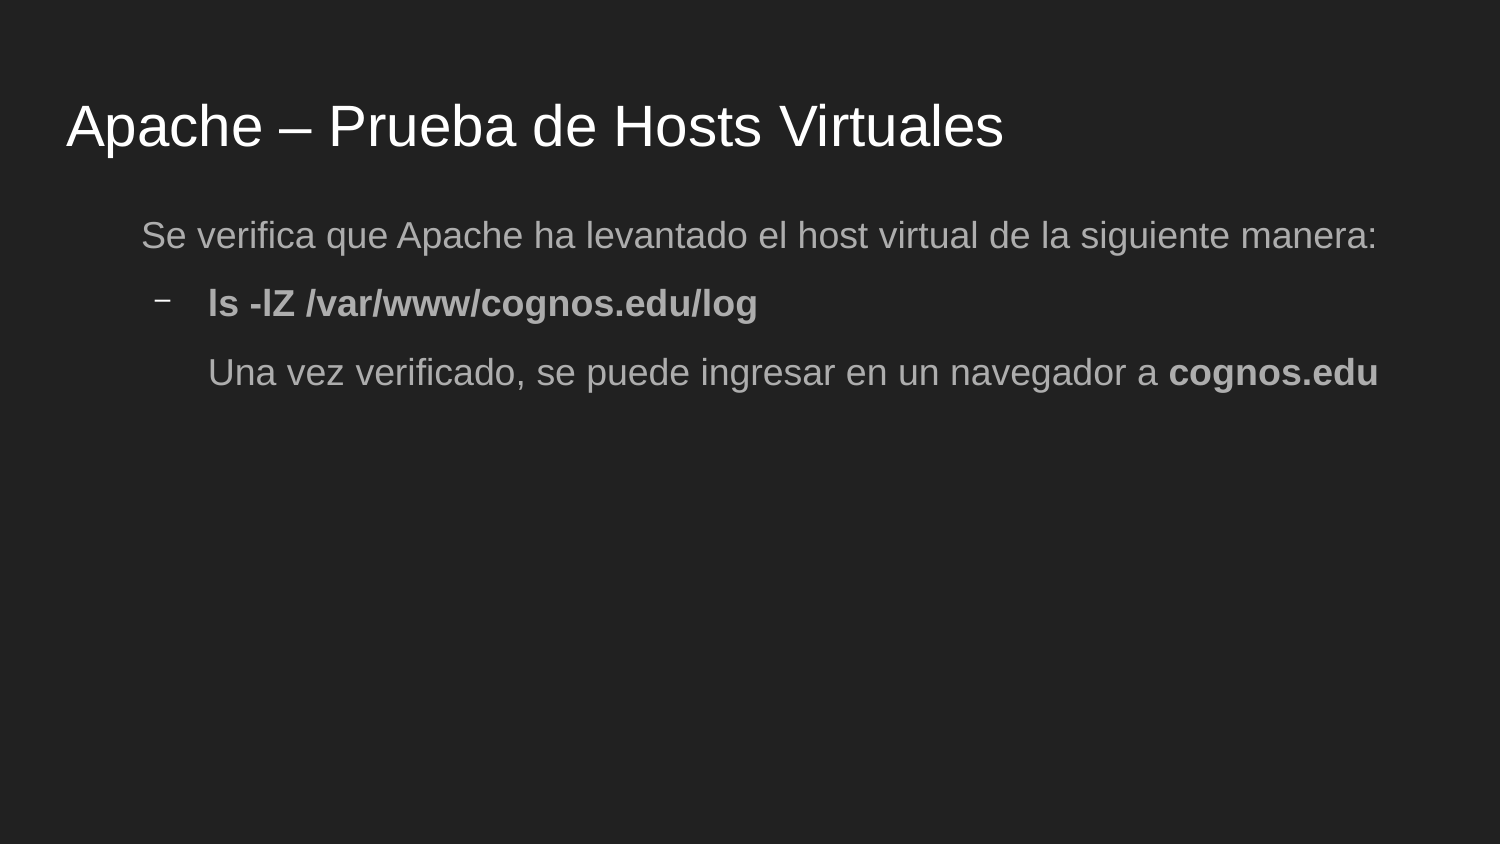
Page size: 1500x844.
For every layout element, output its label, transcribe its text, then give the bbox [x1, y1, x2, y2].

title Apache – Prueba de Hosts Virtuales [51, 72, 1449, 167]
list Se verifica que Apache ha levantado el host virtual de la siguiente manera: ls -lZ /var/www/cognos.edu/log Una vez verificado, se puede ingresar en un navegador a cognos.edu [51, 189, 1456, 750]
